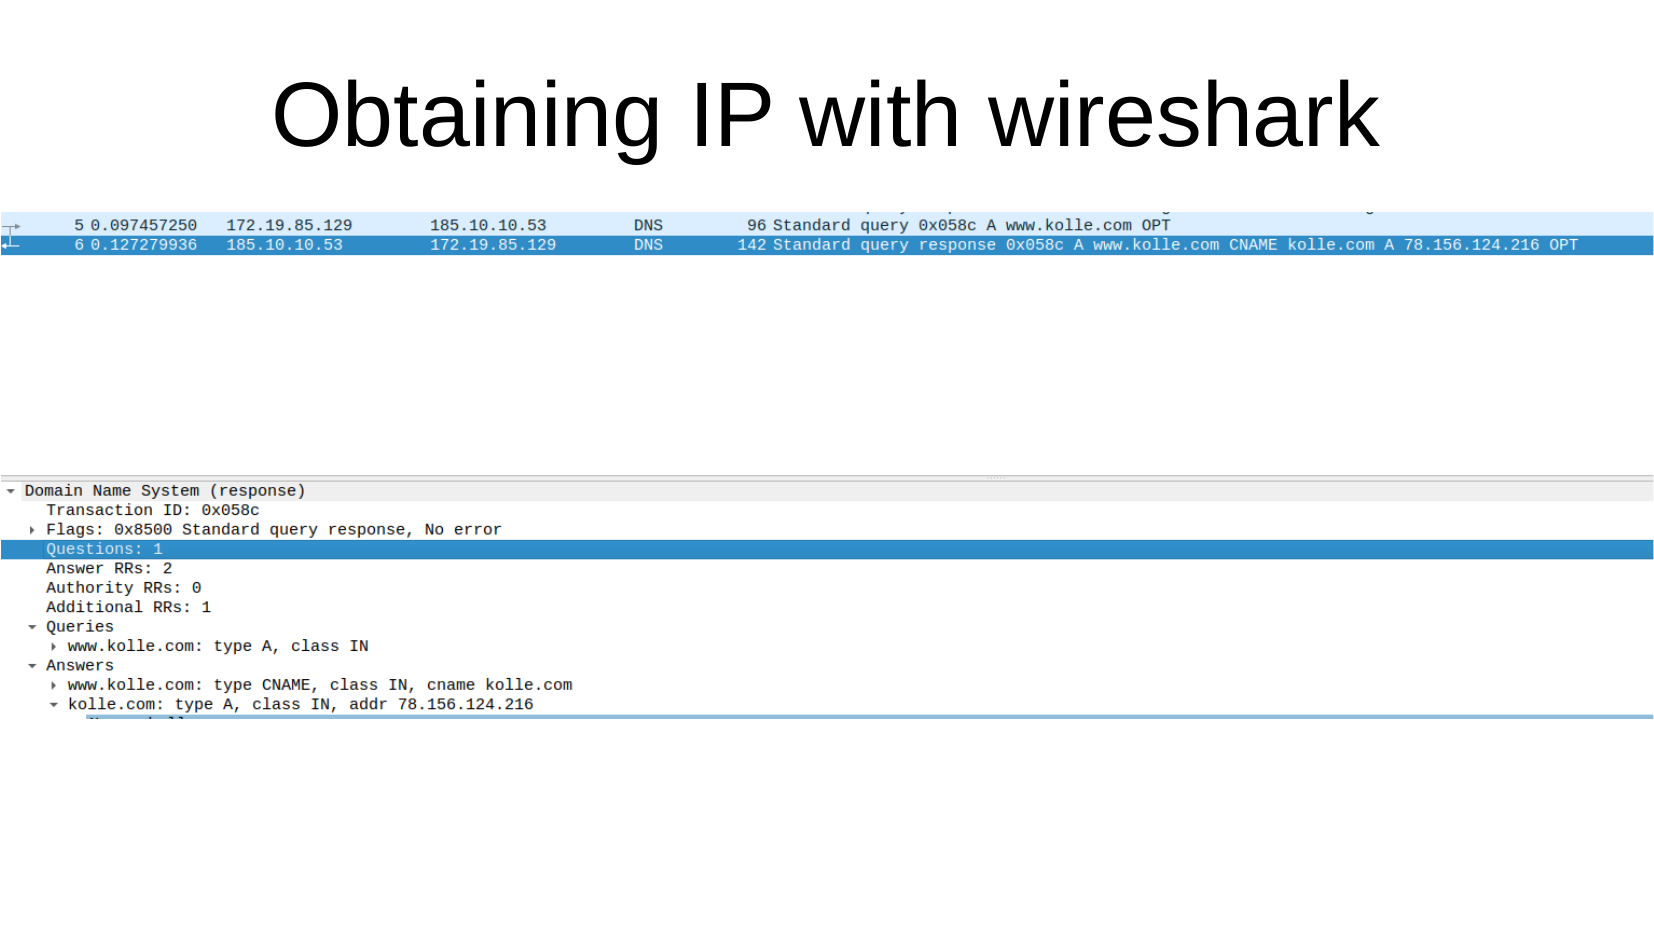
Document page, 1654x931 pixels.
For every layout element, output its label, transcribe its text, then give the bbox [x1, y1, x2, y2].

picture [1, 212, 1654, 720]
title Obtaining IP with wireshark [82, 37, 1571, 193]
